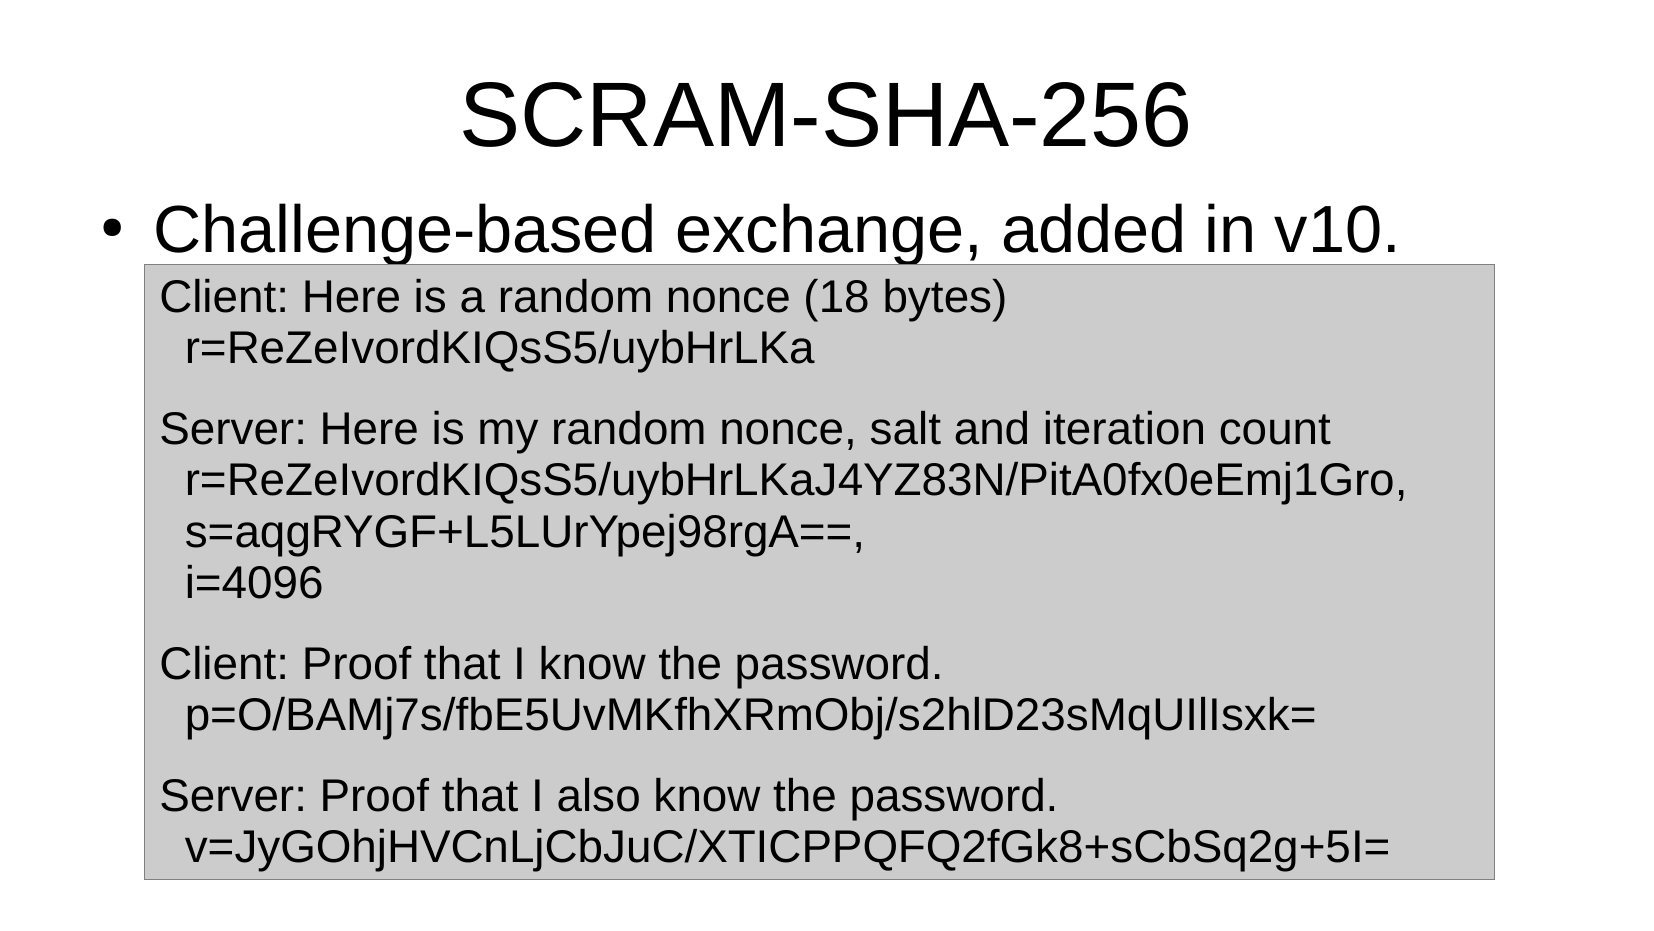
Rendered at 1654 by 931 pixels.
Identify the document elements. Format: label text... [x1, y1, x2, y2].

text_box Client: Here is a random nonce (18 bytes) r=ReZeIvordKIQsS5/uybHrLKa Server: Here is my random nonce, salt and iteration count r=ReZeIvordKIQsS5/uybHrLKaJ4YZ83N/PitA0fx0eEmj1Gro, s=aqgRYGF+L5LUrYpej98rgA==, i=4096 Client: Proof that I know the password. p=O/BAMj7s/fbE5UvMKfhXRmObj/s2hlD23sMqUIlIsxk= Server: Proof that I also know the password. v=JyGOhjHVCnLjCbJuC/XTICPPQFQ2fGk8+sCbSq2g+5I= [144, 264, 1495, 880]
title SCRAM-SHA-256 [82, 37, 1571, 192]
list Challenge-based exchange, added in v10. [82, 192, 1571, 732]
